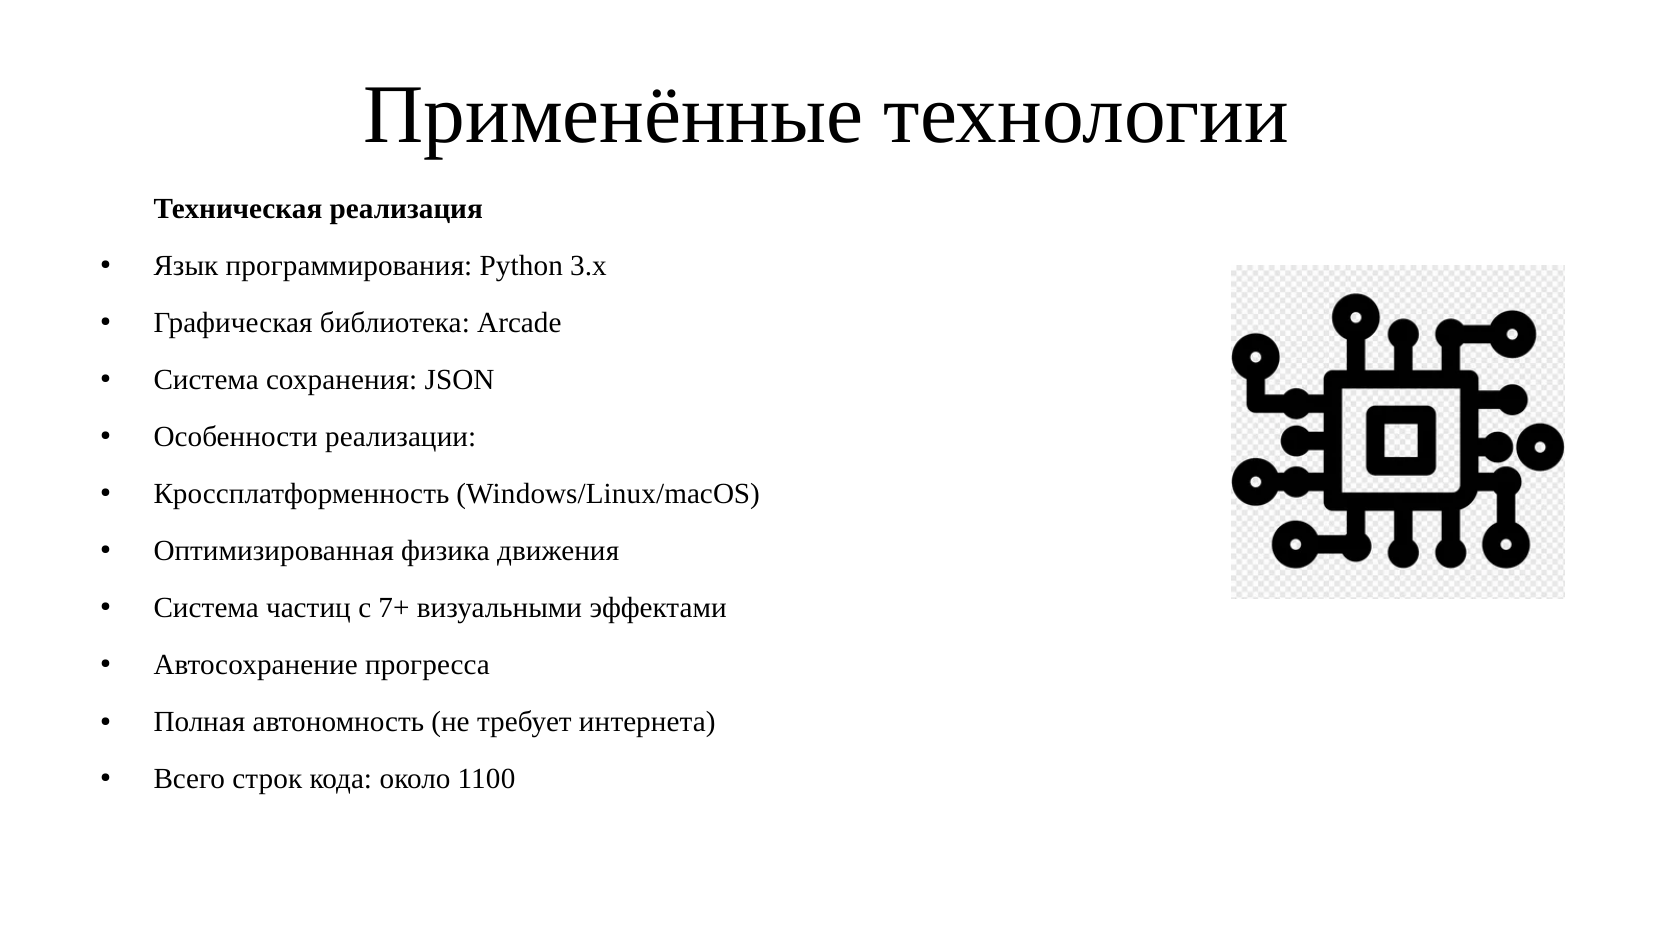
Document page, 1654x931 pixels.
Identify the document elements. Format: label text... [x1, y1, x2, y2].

picture [1231, 265, 1565, 599]
title Применённые технологии [82, 37, 1571, 193]
list Техническая реализация Язык программирования: Python 3.x Графическая библиотека: Arcade Система сохранения: JSON Особенности реализации: Кроссплатформенность (Windows/Linux/macOS) Оптимизированная физика движения Система частиц с 7+ визуальными эффектами Автосохранение прогресса Полная автономность (не требует интернета) Всего строк кода: около 1100 [82, 192, 827, 857]
